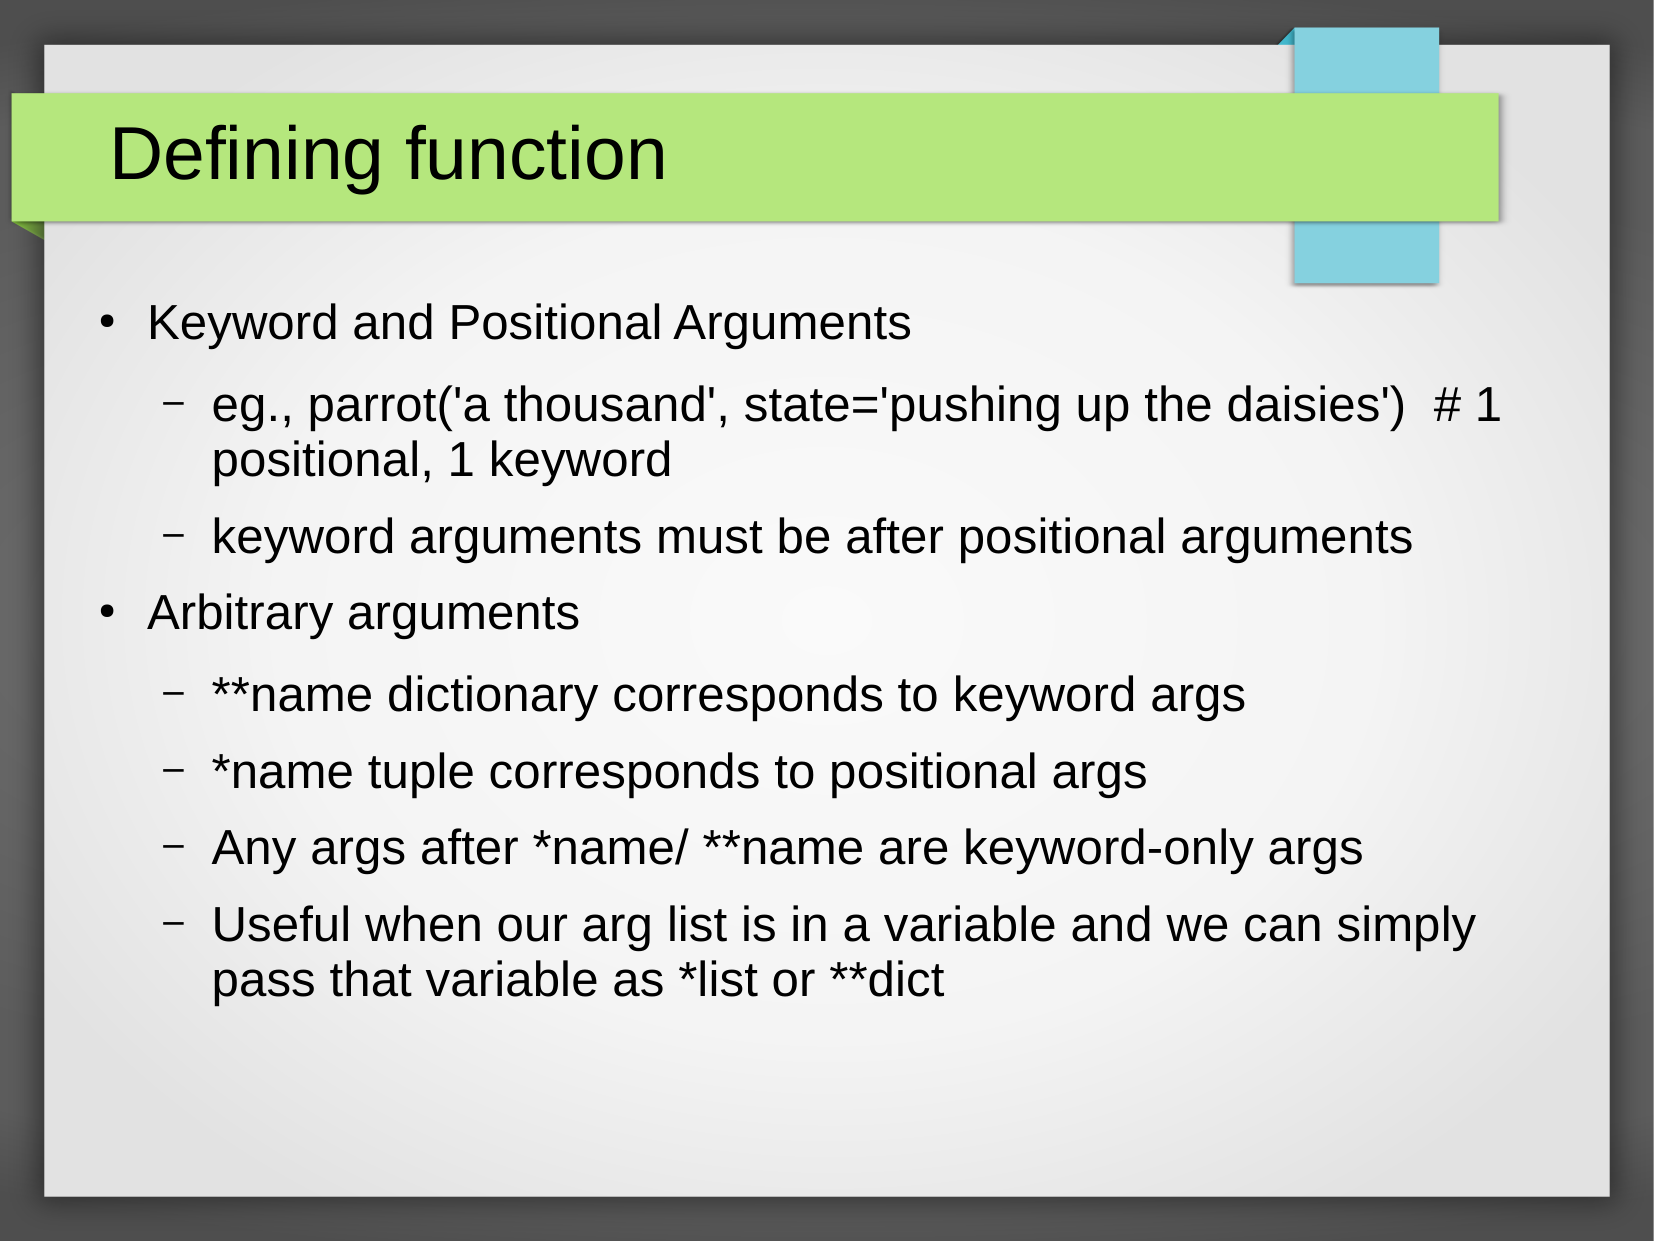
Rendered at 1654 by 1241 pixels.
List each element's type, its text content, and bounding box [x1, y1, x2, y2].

title Defining function [82, 94, 1264, 213]
picture [0, 0, 1654, 1241]
list Keyword and Positional Arguments eg., parrot('a thousand', state='pushing up the daisies') # 1 positional, 1 keyword keyword arguments must be after positional arguments Arbitrary arguments **name dictionary corresponds to keyword args *name tuple corresponds to positional args Any args after *name/ **name are keyword-only args Useful when our arg list is in a variable and we can simply pass that variable as *list or **dict [82, 295, 1571, 1015]
